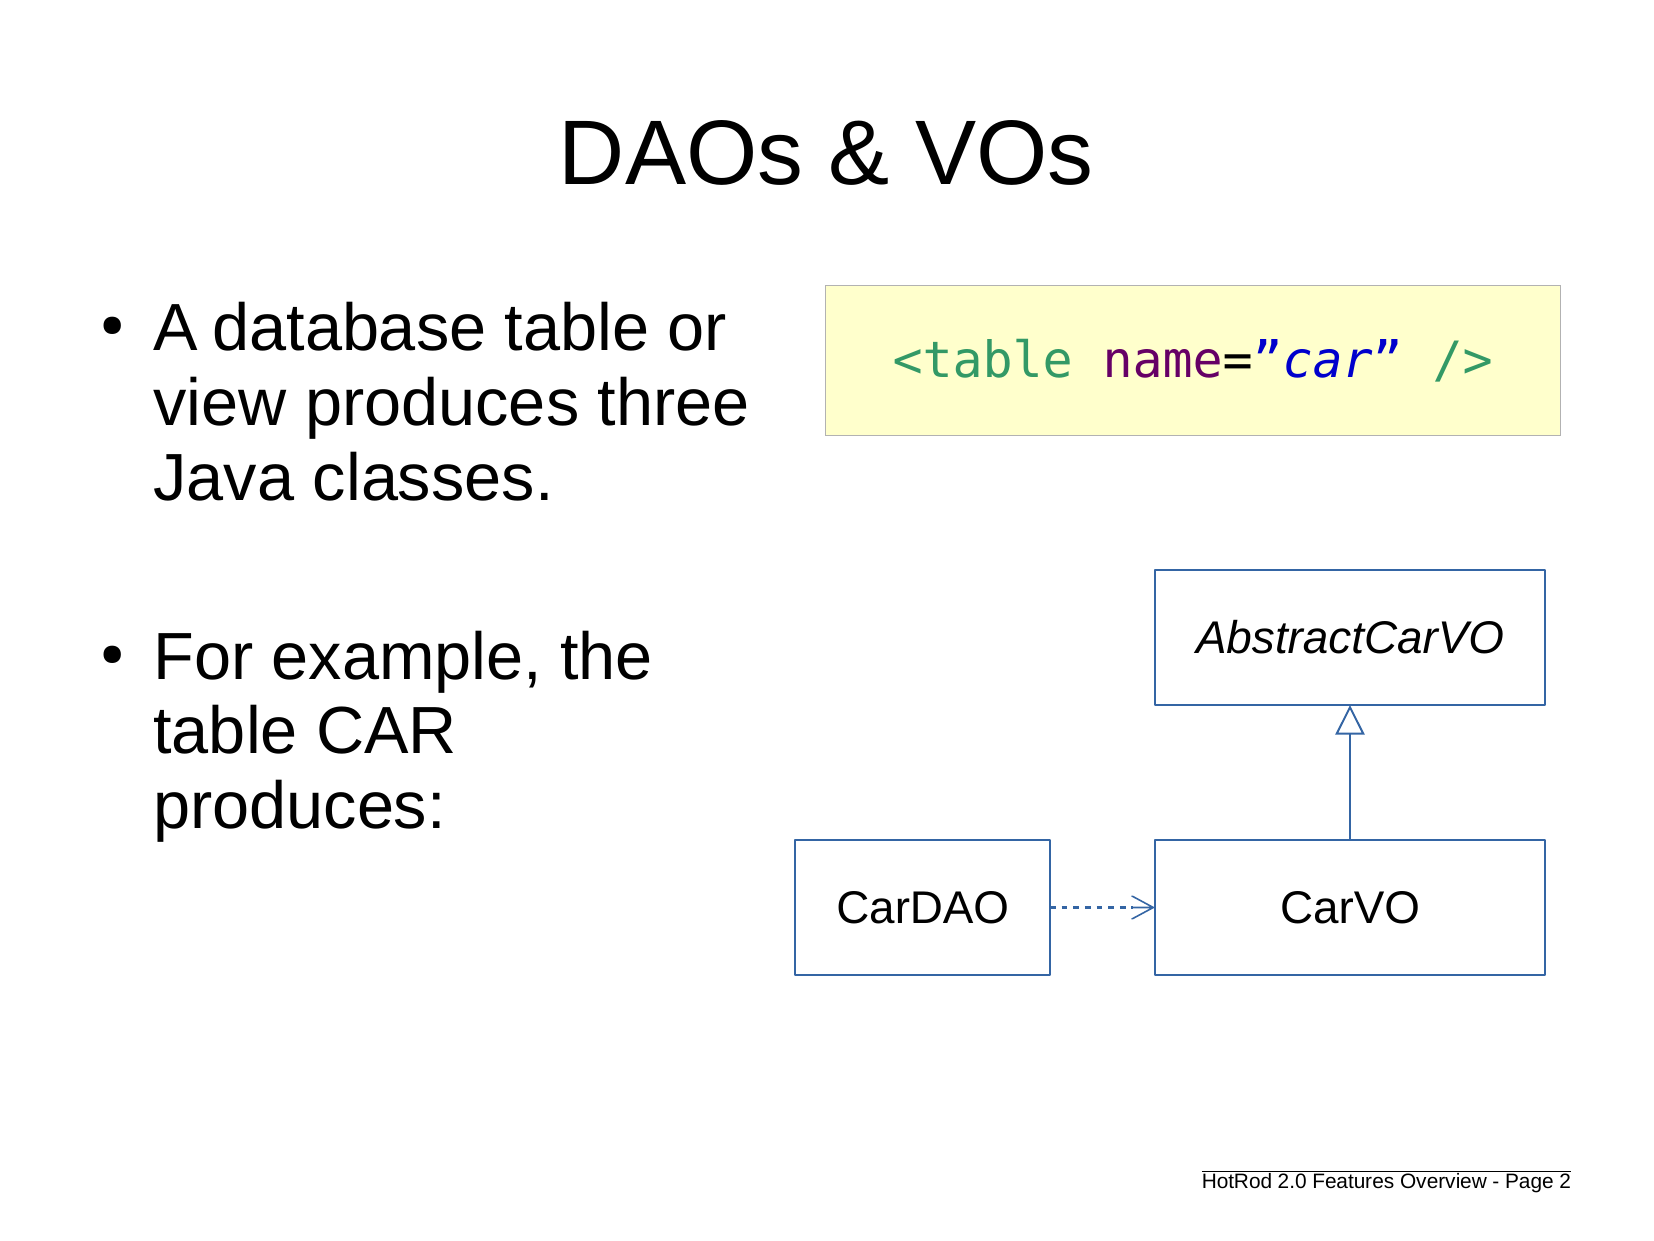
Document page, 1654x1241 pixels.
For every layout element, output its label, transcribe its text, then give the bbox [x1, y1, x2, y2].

text_box AbstractCarVO [1155, 570, 1546, 706]
text_box <table name=”car” /> [825, 285, 1561, 436]
text_box CarVO [1155, 840, 1546, 976]
title DAOs & VOs [82, 49, 1571, 257]
list A database table or view produces three Java classes. For example, the table CAR produces: [82, 290, 766, 1156]
text_box CarDAO [795, 840, 1051, 976]
